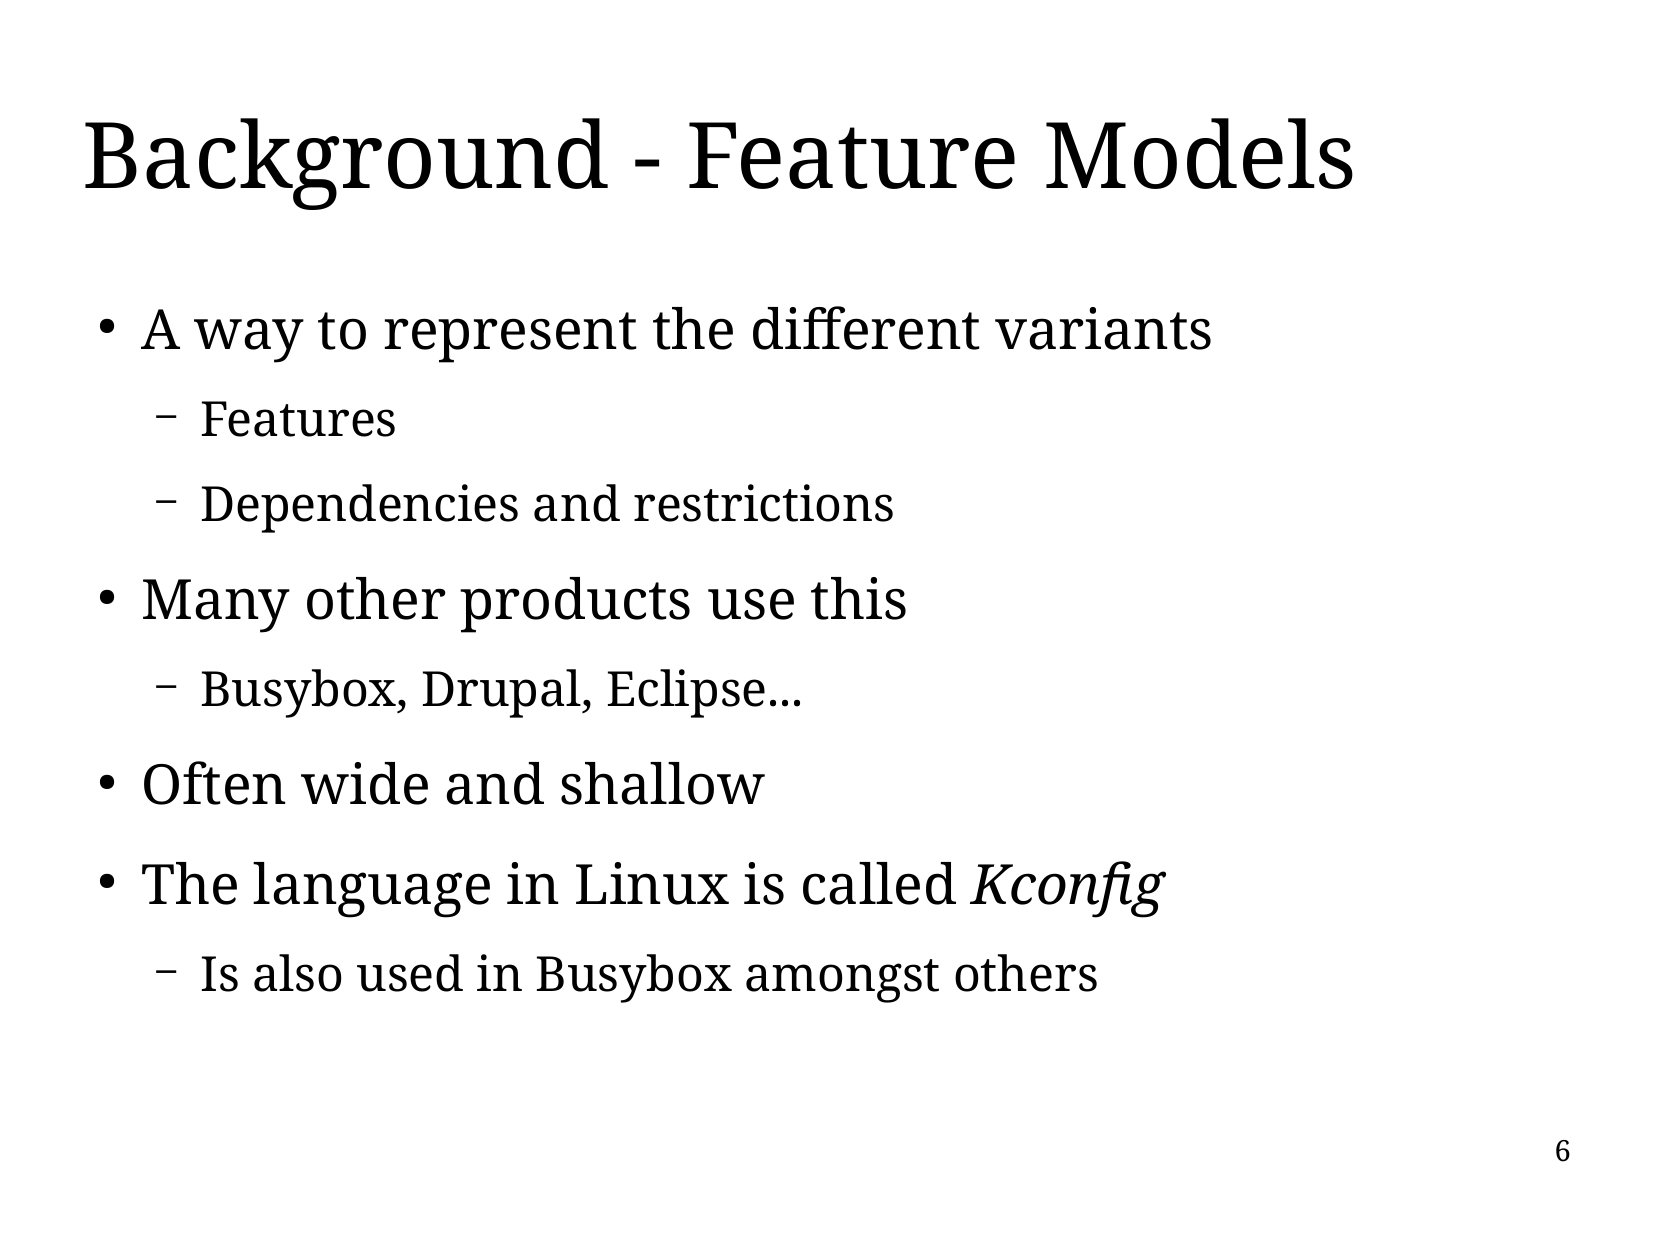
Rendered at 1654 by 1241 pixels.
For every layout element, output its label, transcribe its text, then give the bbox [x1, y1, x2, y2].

title Background - Feature Models [82, 49, 1571, 257]
list A way to represent the different variants Features Dependencies and restrictions Many other products use this Busybox, Drupal, Eclipse... Often wide and shallow The language in Linux is called Kconfig Is also used in Busybox amongst others [82, 290, 1571, 1010]
